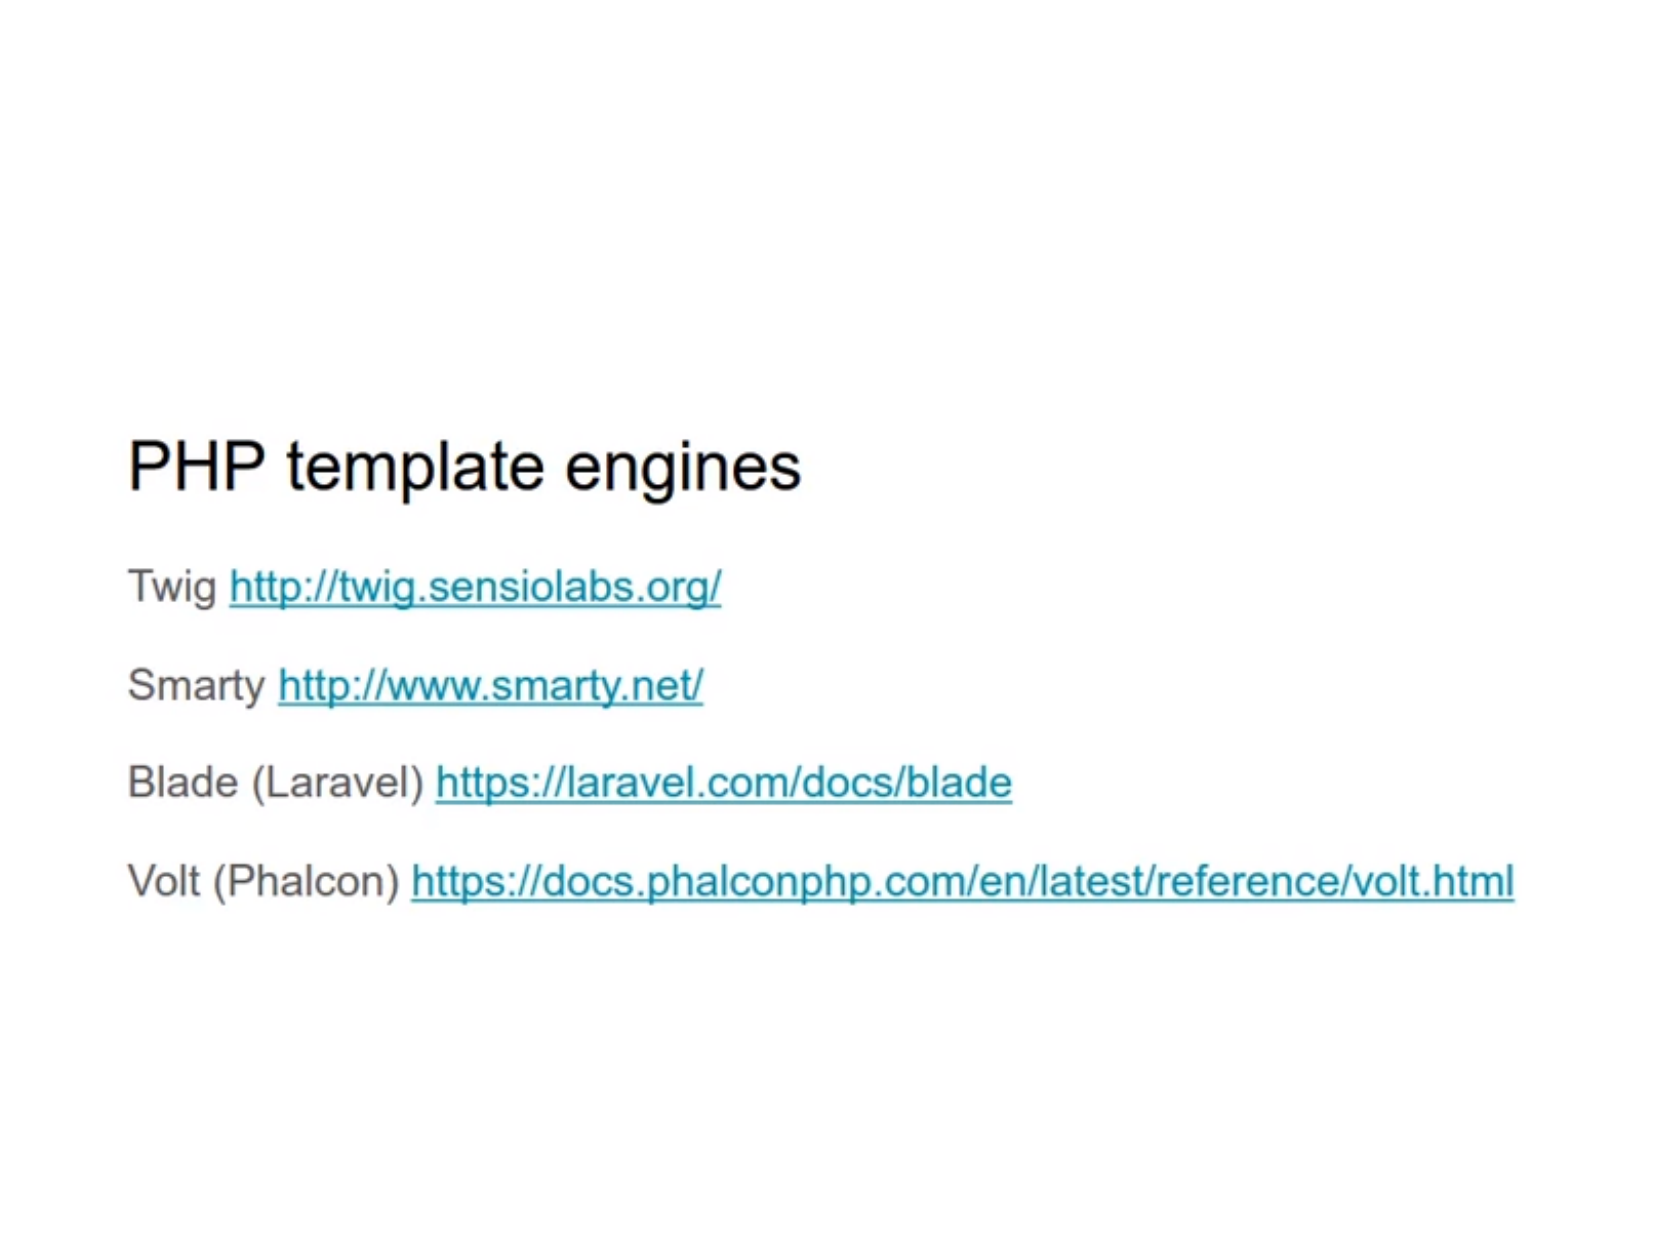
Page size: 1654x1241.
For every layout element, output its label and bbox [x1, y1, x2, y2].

picture [82, 401, 1571, 998]
